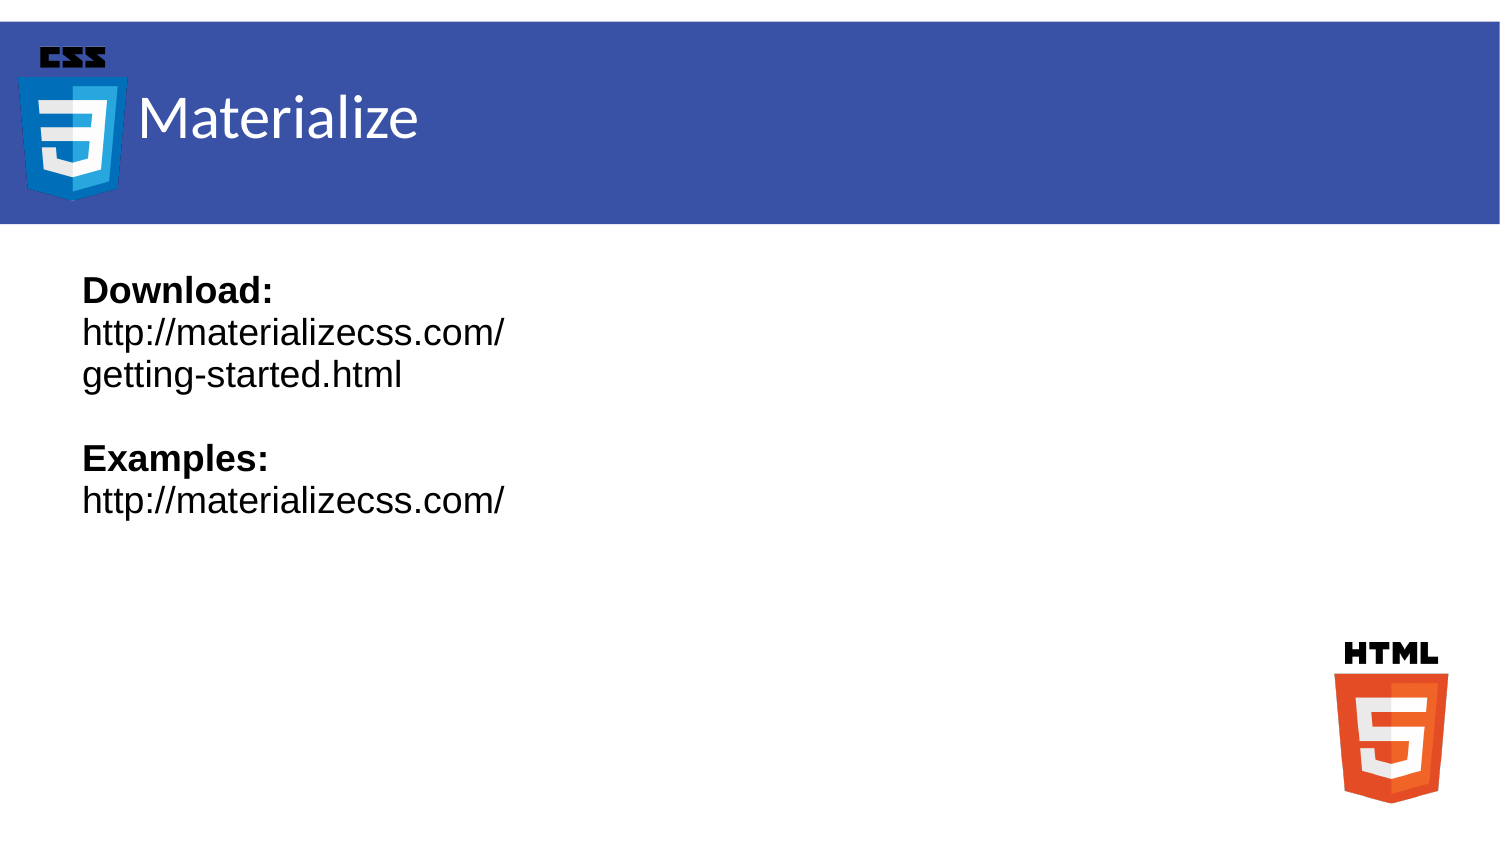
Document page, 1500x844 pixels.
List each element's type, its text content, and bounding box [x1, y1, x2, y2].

picture [17, 46, 128, 201]
picture [1334, 641, 1449, 804]
title Materialize [128, 72, 1500, 167]
text_box Download: http://materializecss.com/getting-started.html Examples: http://materializecss.com/ [67, 262, 626, 571]
